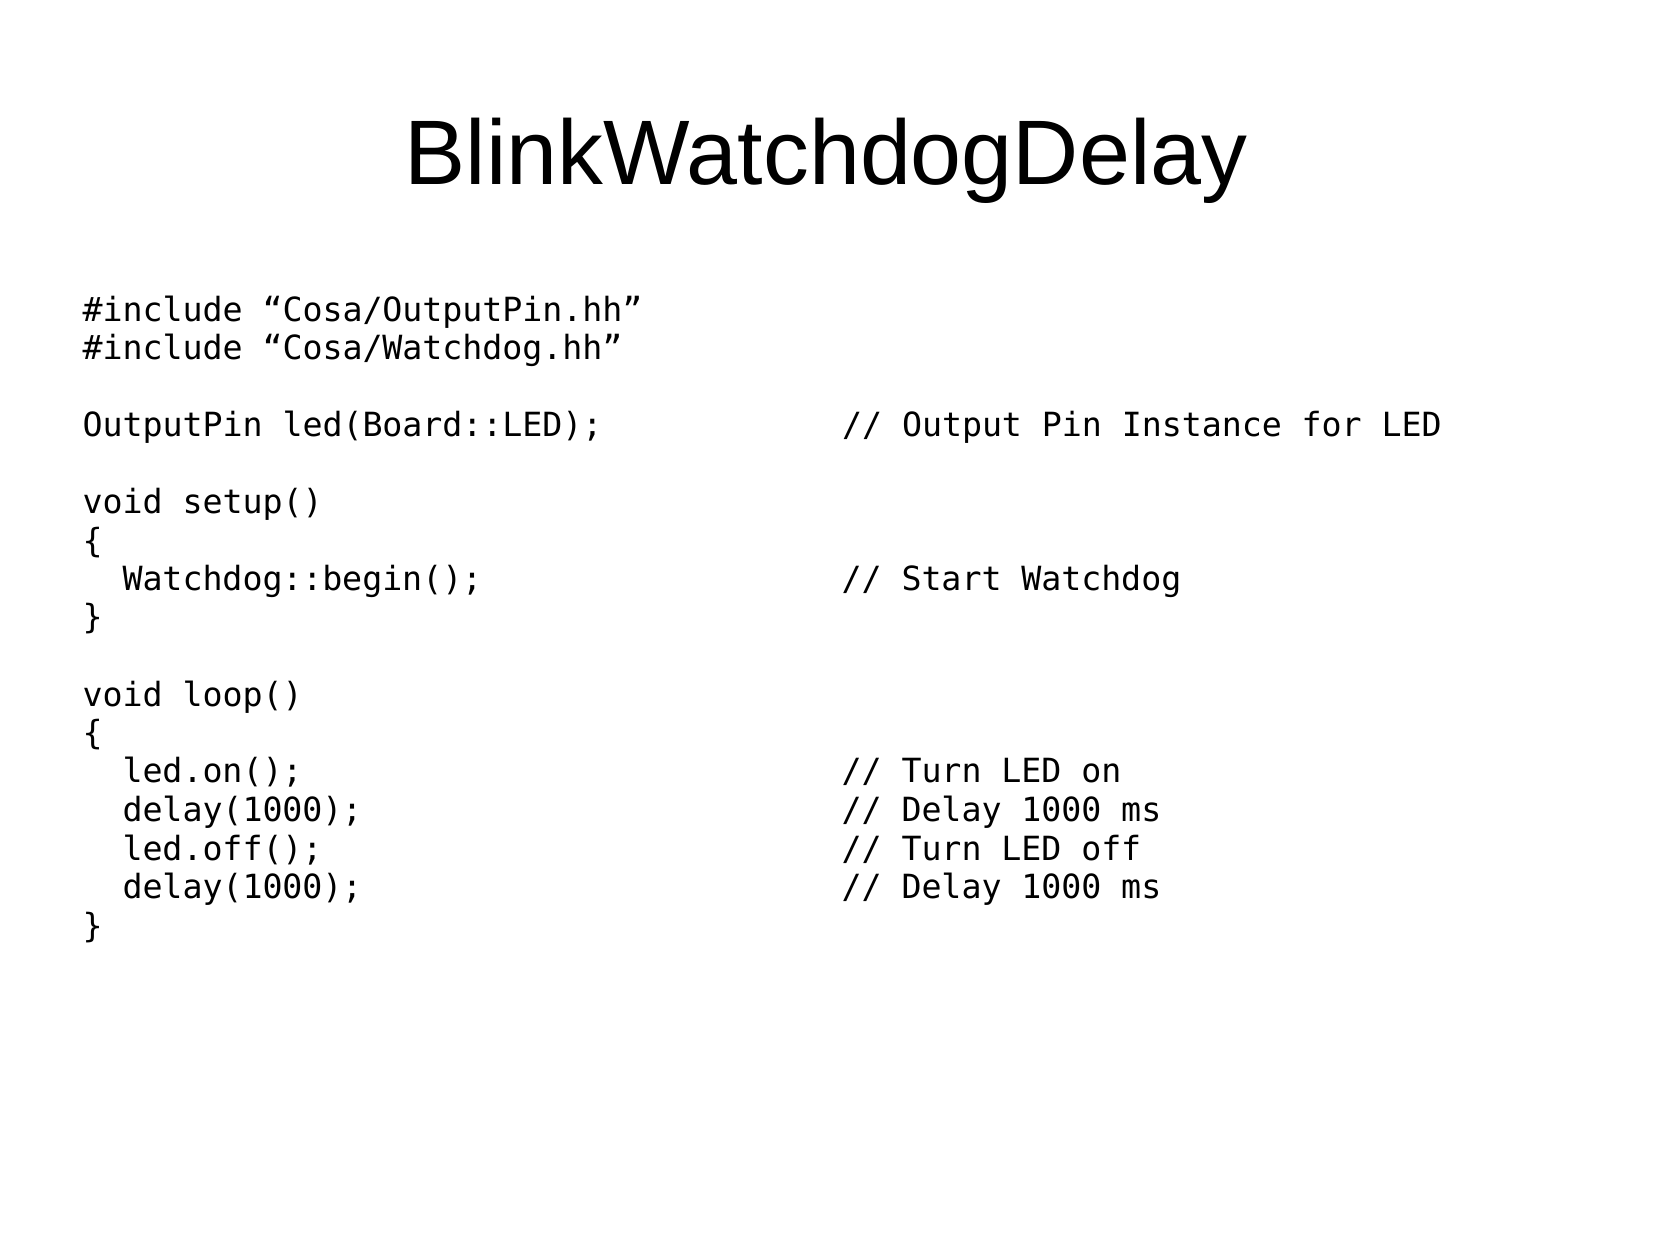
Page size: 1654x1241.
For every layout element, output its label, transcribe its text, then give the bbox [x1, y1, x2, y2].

title BlinkWatchdogDelay [82, 49, 1571, 257]
list #include “Cosa/OutputPin.hh” #include “Cosa/Watchdog.hh” OutputPin led(Board::LED); // Output Pin Instance for LED void setup() { Watchdog::begin(); // Start Watchdog } void loop() { led.on(); // Turn LED on delay(1000); // Delay 1000 ms led.off(); // Turn LED off delay(1000); // Delay 1000 ms } [82, 290, 1571, 1010]
